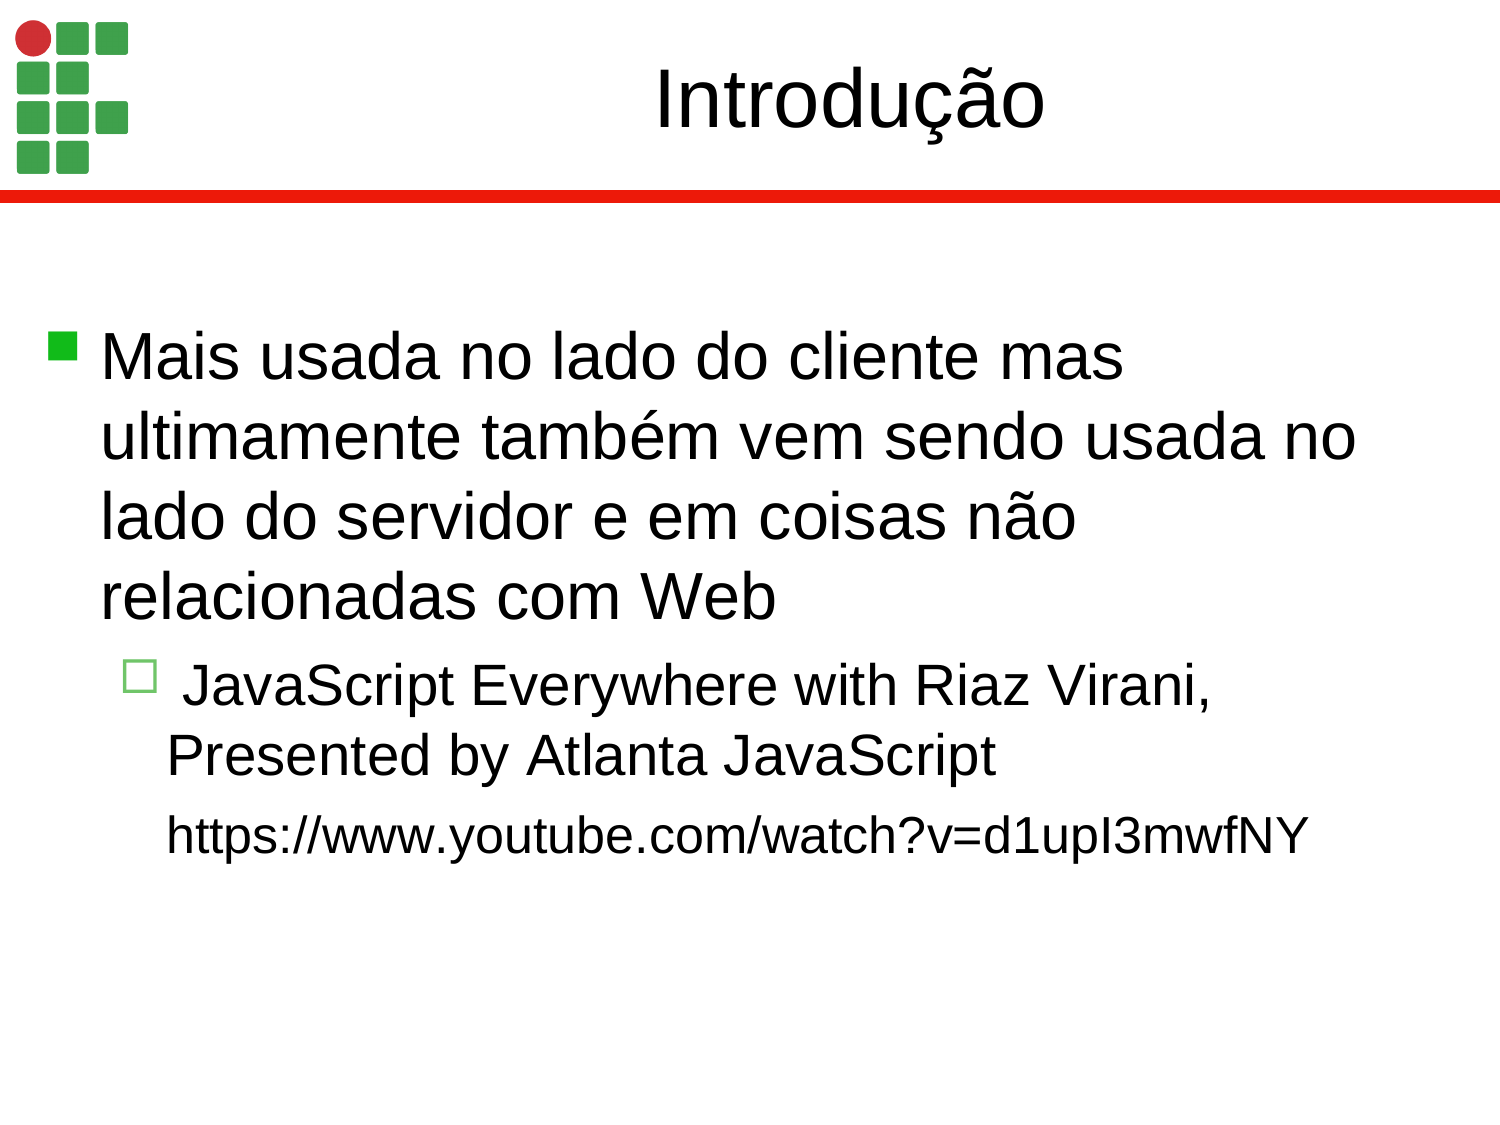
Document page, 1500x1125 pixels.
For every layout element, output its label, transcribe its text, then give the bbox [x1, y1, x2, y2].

title Introdução [230, 0, 1471, 202]
list Mais usada no lado do cliente mas ultimamente também vem sendo usada no lado do servidor e em coisas não relacionadas com Web JavaScript Everywhere with Riaz Virani, Presented by Atlanta JavaScript https://www.youtube.com/watch?v=d1upI3mwfNY [29, 207, 1471, 1087]
picture [14, 16, 130, 178]
